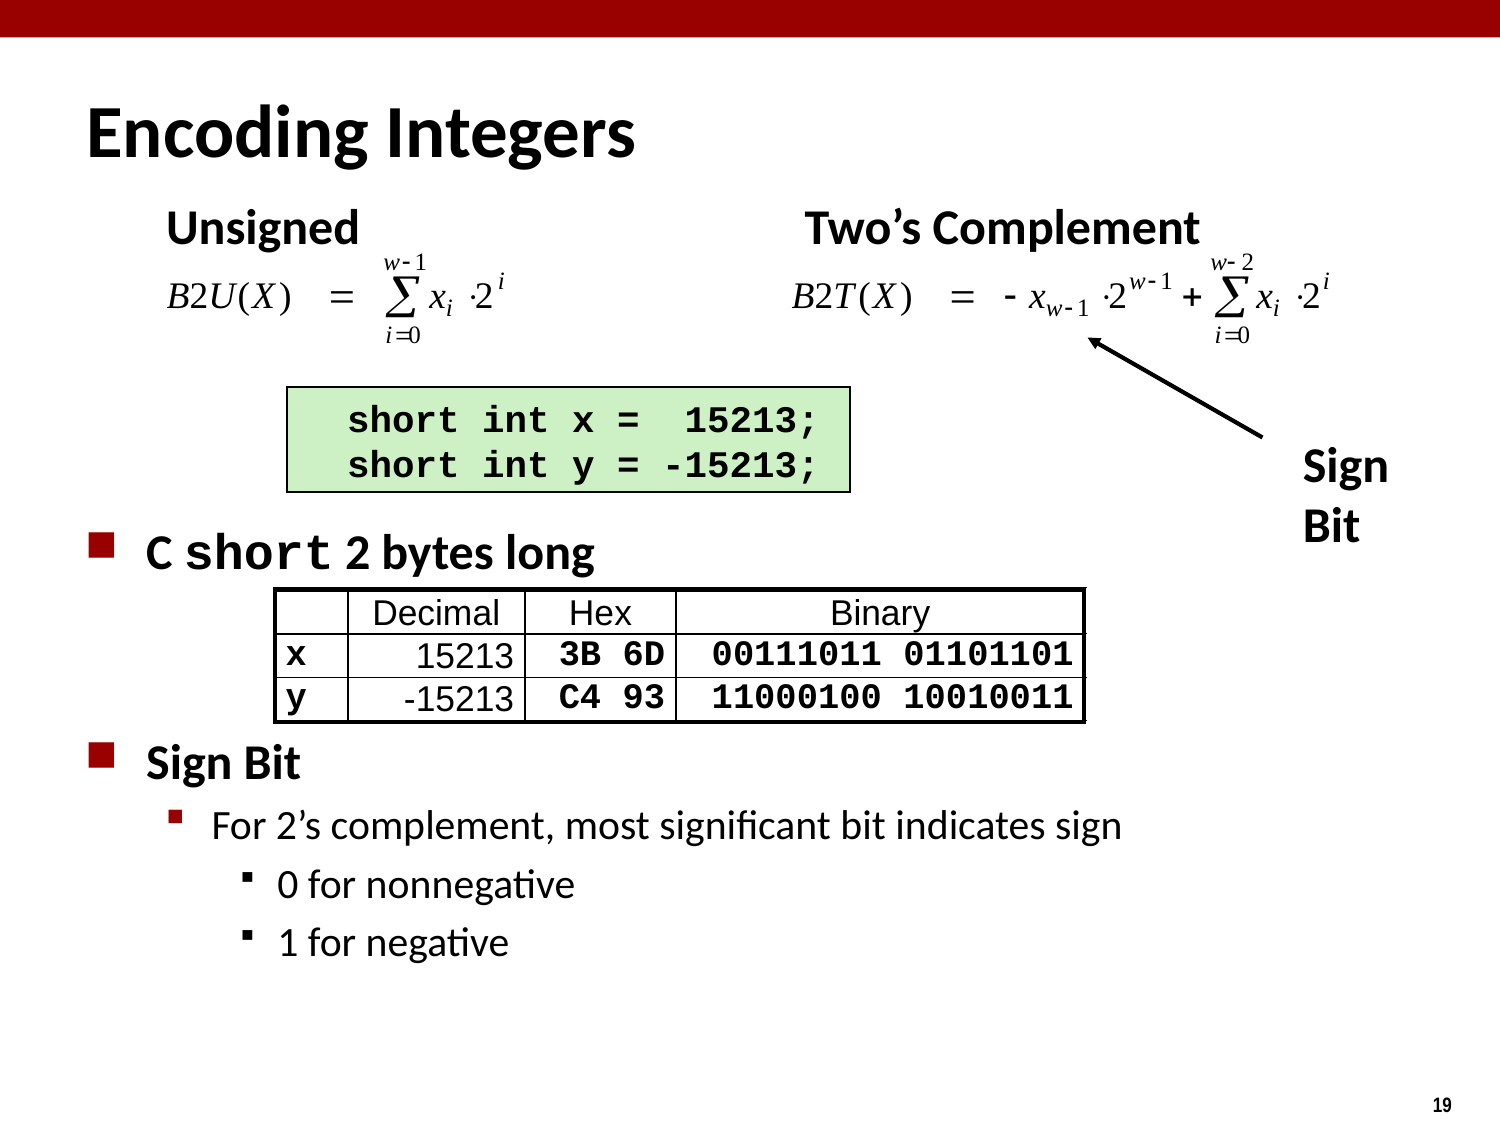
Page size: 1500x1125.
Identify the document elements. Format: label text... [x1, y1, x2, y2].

text_box Encoding Integers [71, 80, 1075, 175]
text_box short int x = 15213; short int y = -15213; [287, 387, 850, 493]
picture [162, 249, 513, 348]
text_box Sign Bit [1288, 424, 1405, 560]
text_box Unsigned [151, 187, 376, 263]
text_box C short 2 bytes long Sign Bit For 2’s complement, most significant bit indicates sign 0 for nonnegative 1 for negative [75, 512, 1438, 1088]
picture [787, 249, 1336, 348]
picture [272, 587, 1198, 748]
text_box Two’s Complement [789, 187, 1216, 249]
